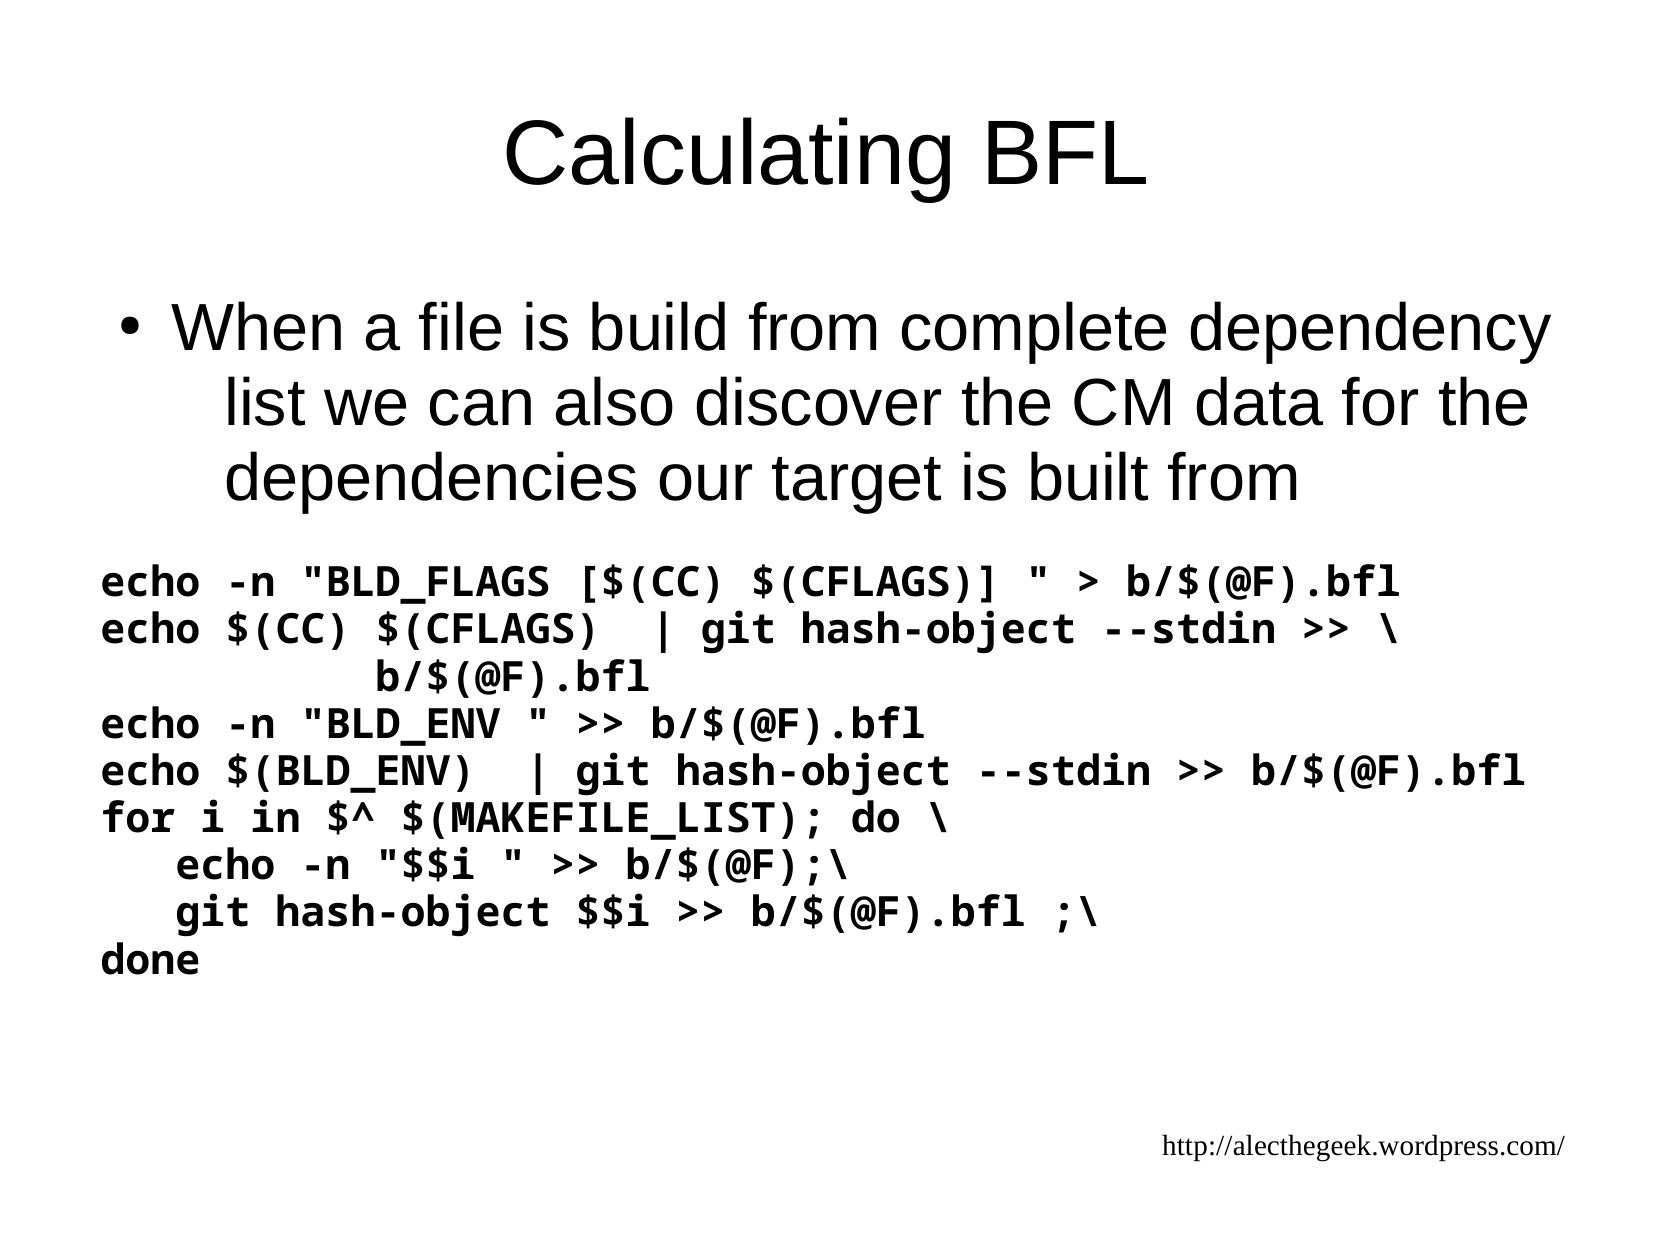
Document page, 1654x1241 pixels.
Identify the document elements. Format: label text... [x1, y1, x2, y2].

list When a file is build from complete dependency list we can also discover the CM data for the dependencies our target is built from echo -n "BLD_FLAGS [$(CC) $(CFLAGS)] " > b/$(@F).bfl echo $(CC) $(CFLAGS) | git hash-object --stdin >> \ b/$(@F).bfl echo -n "BLD_ENV " >> b/$(@F).bfl echo $(BLD_ENV) | git hash-object --stdin >> b/$(@F).bfl for i in $^ $(MAKEFILE_LIST); do \ echo -n "$$i " >> b/$(@F);\ git hash-object $$i >> b/$(@F).bfl ;\ done [82, 290, 1571, 1109]
title Calculating BFL [82, 49, 1571, 257]
